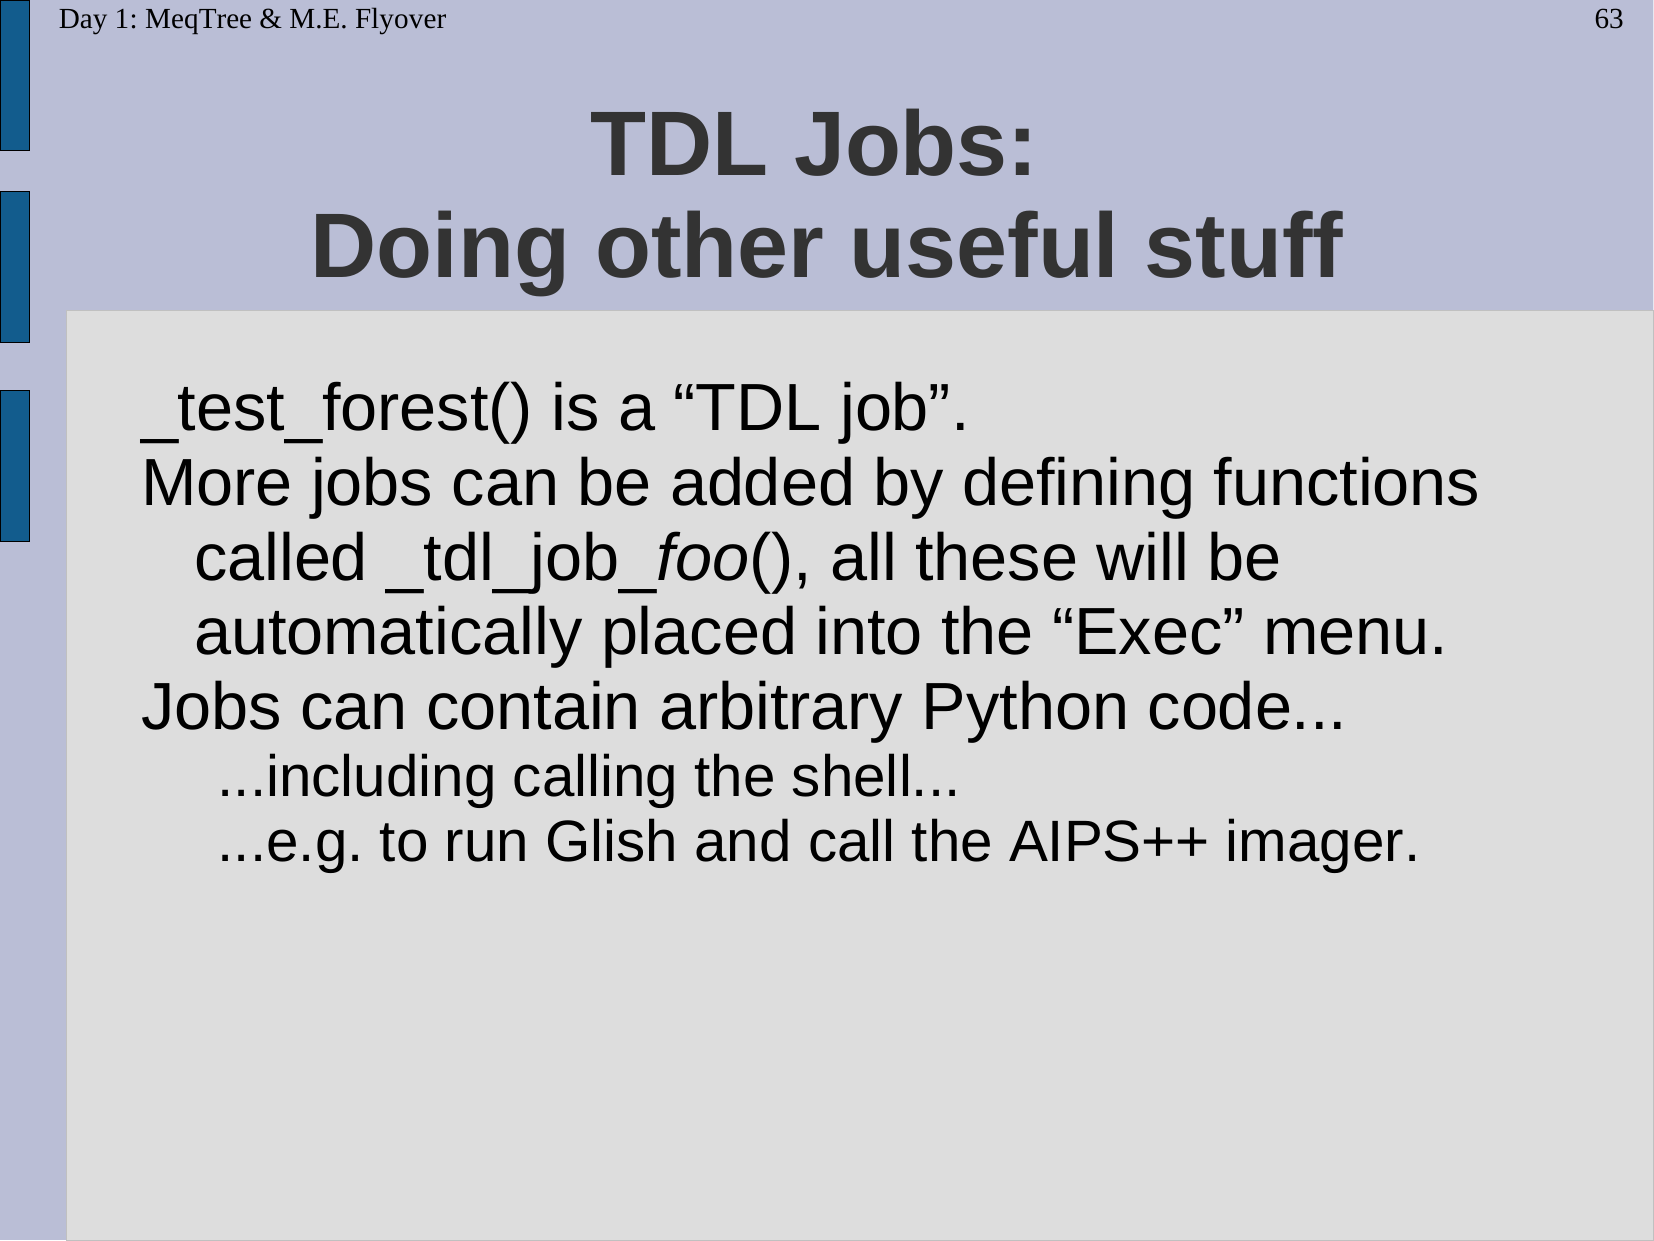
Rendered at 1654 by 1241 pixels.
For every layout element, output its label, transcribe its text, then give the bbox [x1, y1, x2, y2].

title TDL Jobs: Doing other useful stuff [121, 87, 1534, 302]
list _test_forest() is a “TDL job”. More jobs can be added by defining functions called _tdl_job_foo(), all these will be automatically placed into the “Exec” menu. Jobs can contain arbitrary Python code... ...including calling the shell... ...e.g. to run Glish and call the AIPS++ imager. [123, 370, 1595, 1152]
